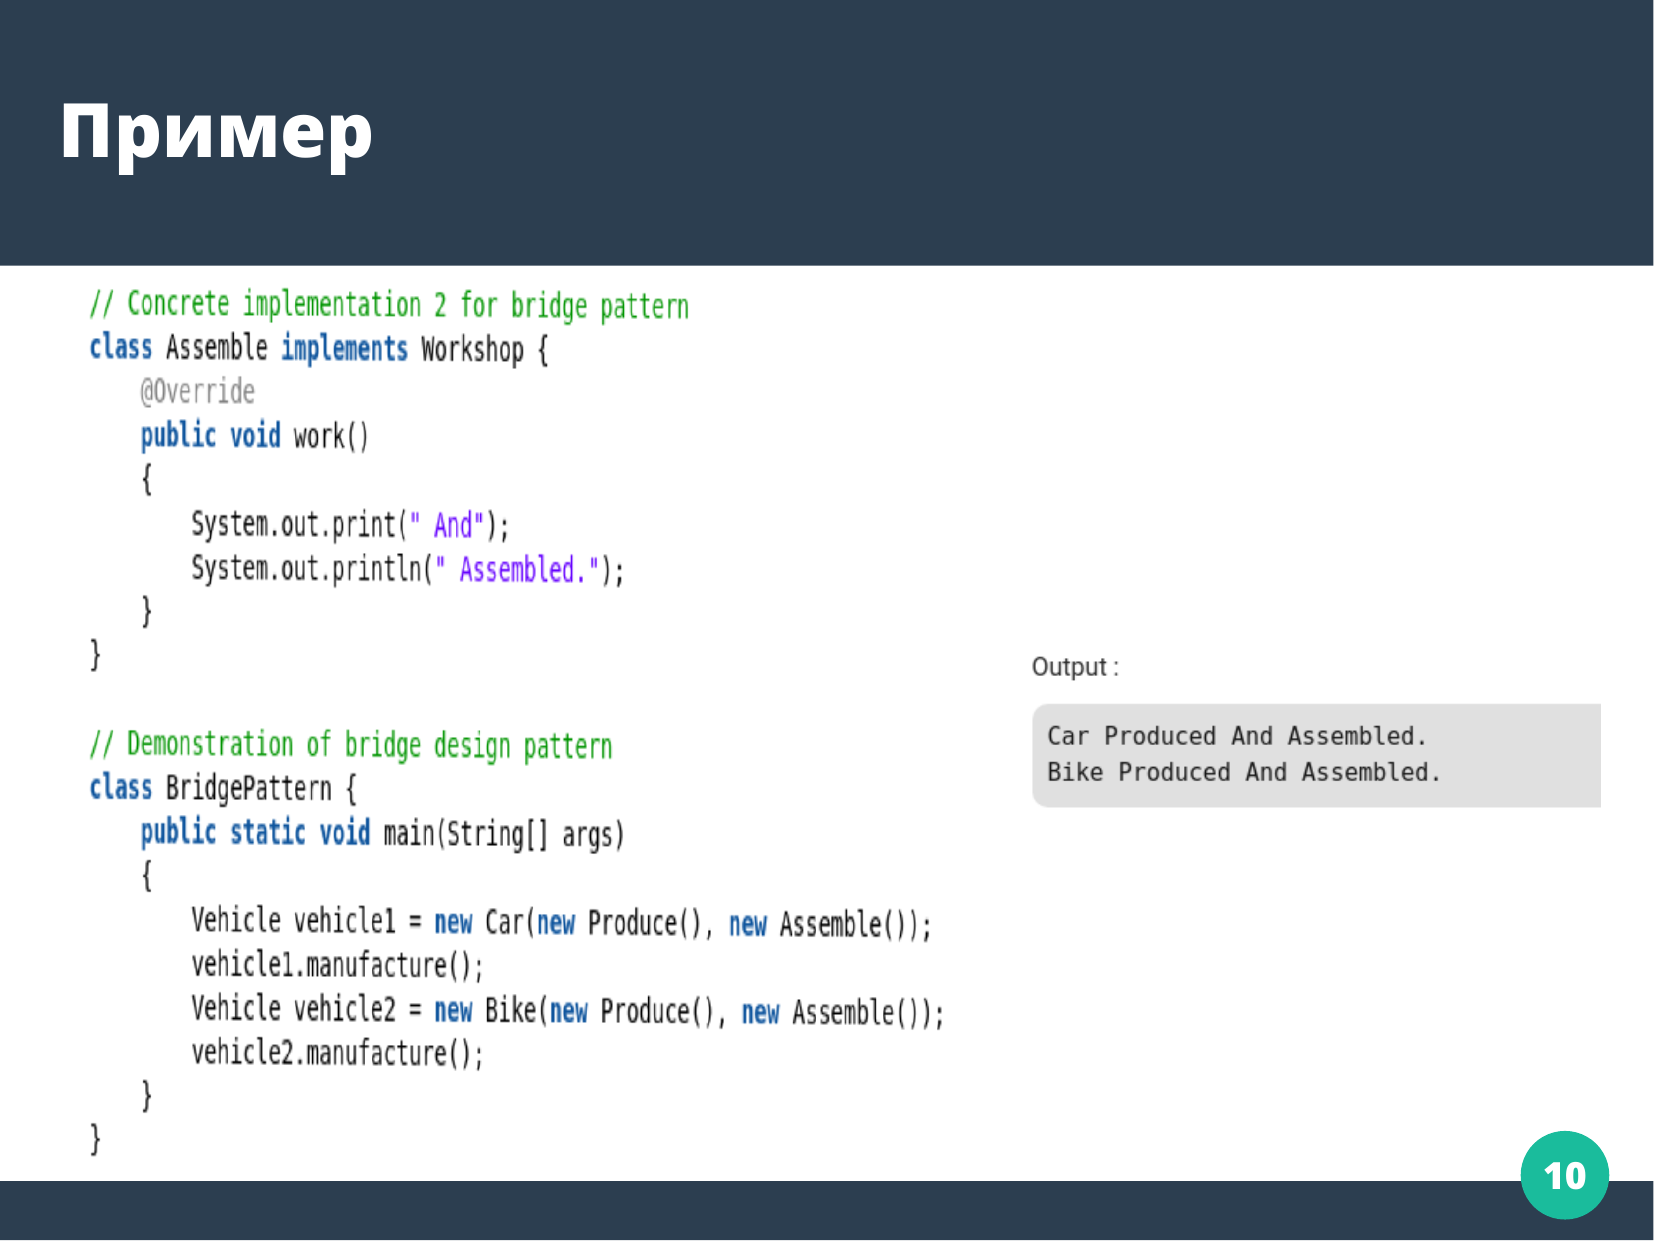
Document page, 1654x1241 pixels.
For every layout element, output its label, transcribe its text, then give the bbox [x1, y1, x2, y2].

picture [1003, 621, 1601, 825]
title Пример [59, 49, 1595, 207]
picture [82, 269, 945, 1176]
